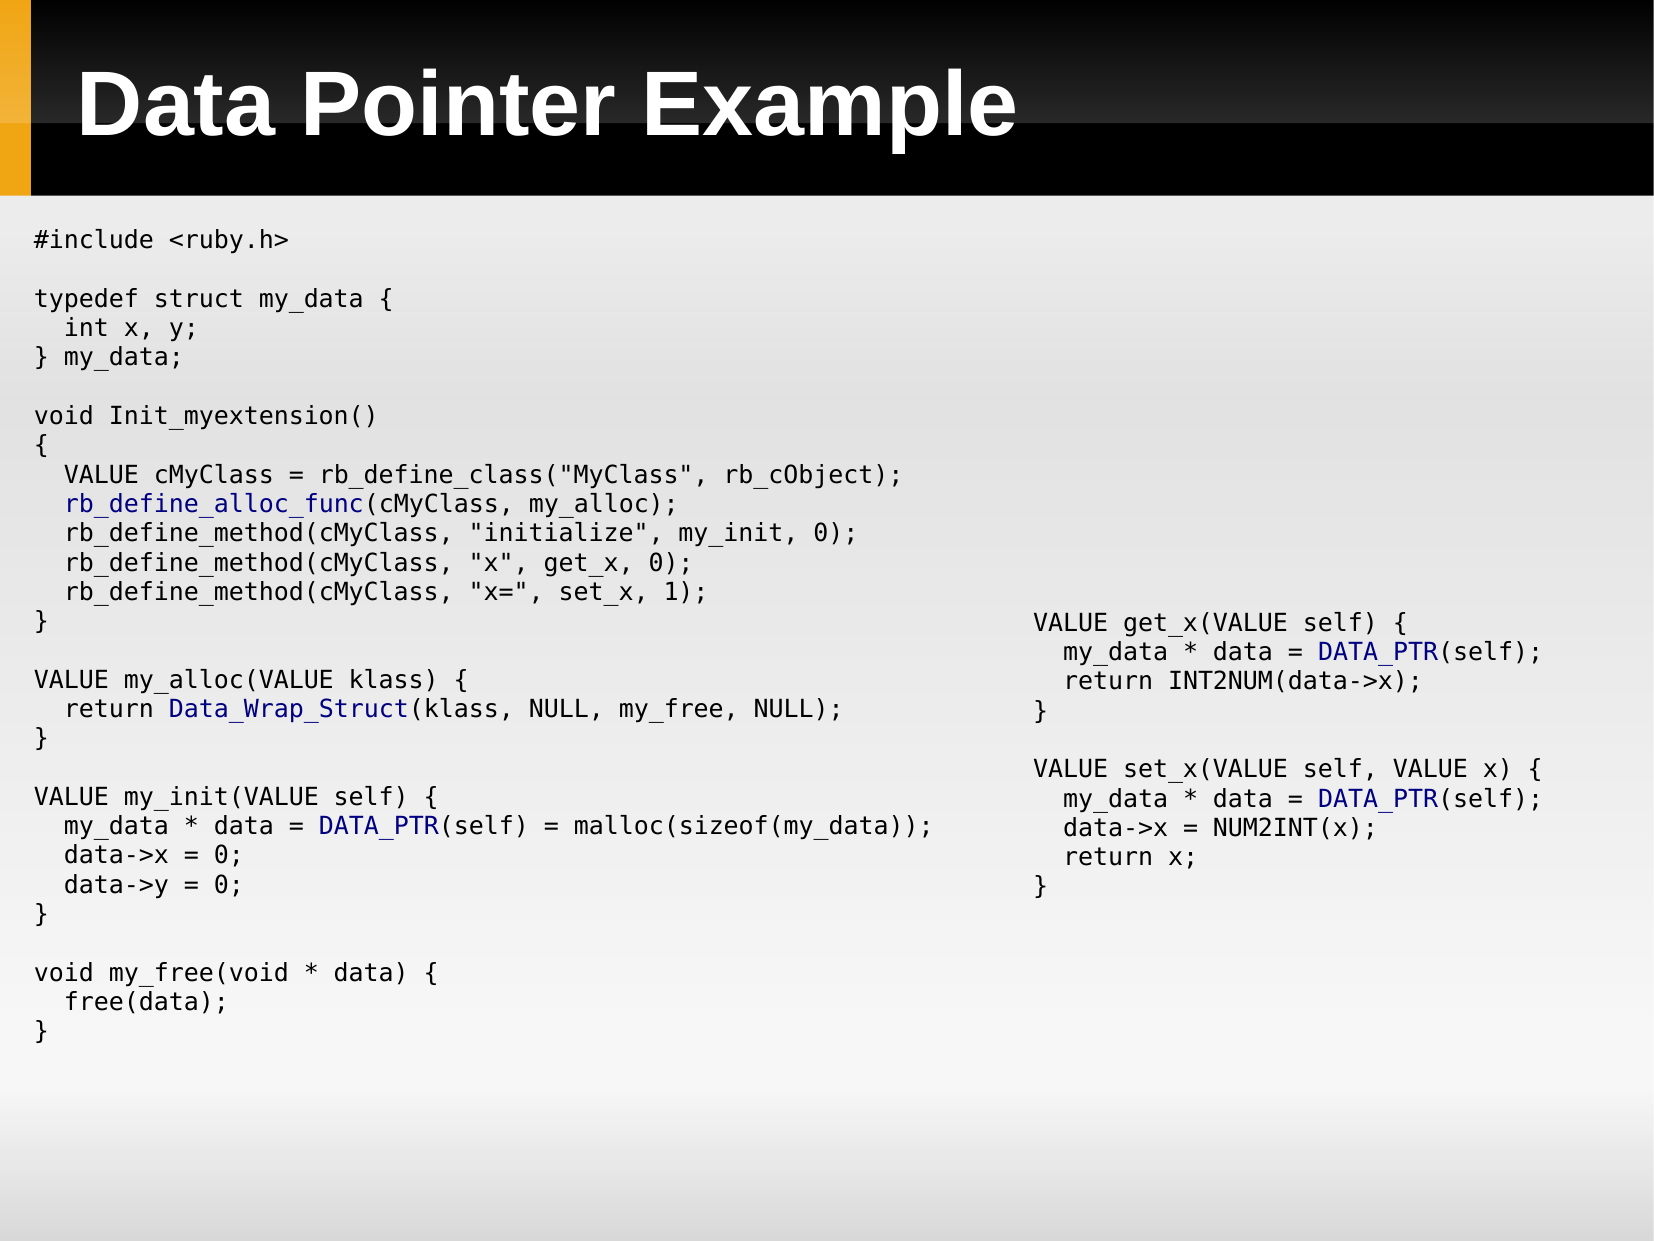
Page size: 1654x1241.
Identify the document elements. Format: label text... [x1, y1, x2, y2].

picture [0, 0, 1654, 1241]
text_box #include <ruby.h> typedef struct my_data { int x, y; } my_data; void Init_myextension() { VALUE cMyClass = rb_define_class("MyClass", rb_cObject); rb_define_alloc_func(cMyClass, my_alloc); rb_define_method(cMyClass, "initialize", my_init, 0); rb_define_method(cMyClass, "x", get_x, 0); rb_define_method(cMyClass, "x=", set_x, 1); } VALUE my_alloc(VALUE klass) { return Data_Wrap_Struct(klass, NULL, my_free, NULL); } VALUE my_init(VALUE self) { my_data * data = DATA_PTR(self) = malloc(sizeof(my_data)); data->x = 0; data->y = 0; } void my_free(void * data) { free(data); } [19, 218, 1654, 1241]
text_box VALUE get_x(VALUE self) { my_data * data = DATA_PTR(self); return INT2NUM(data->x); } VALUE set_x(VALUE self, VALUE x) { my_data * data = DATA_PTR(self); data->x = NUM2INT(x); return x; } [1018, 600, 1604, 968]
title Data Pointer Example [76, 7, 1565, 200]
